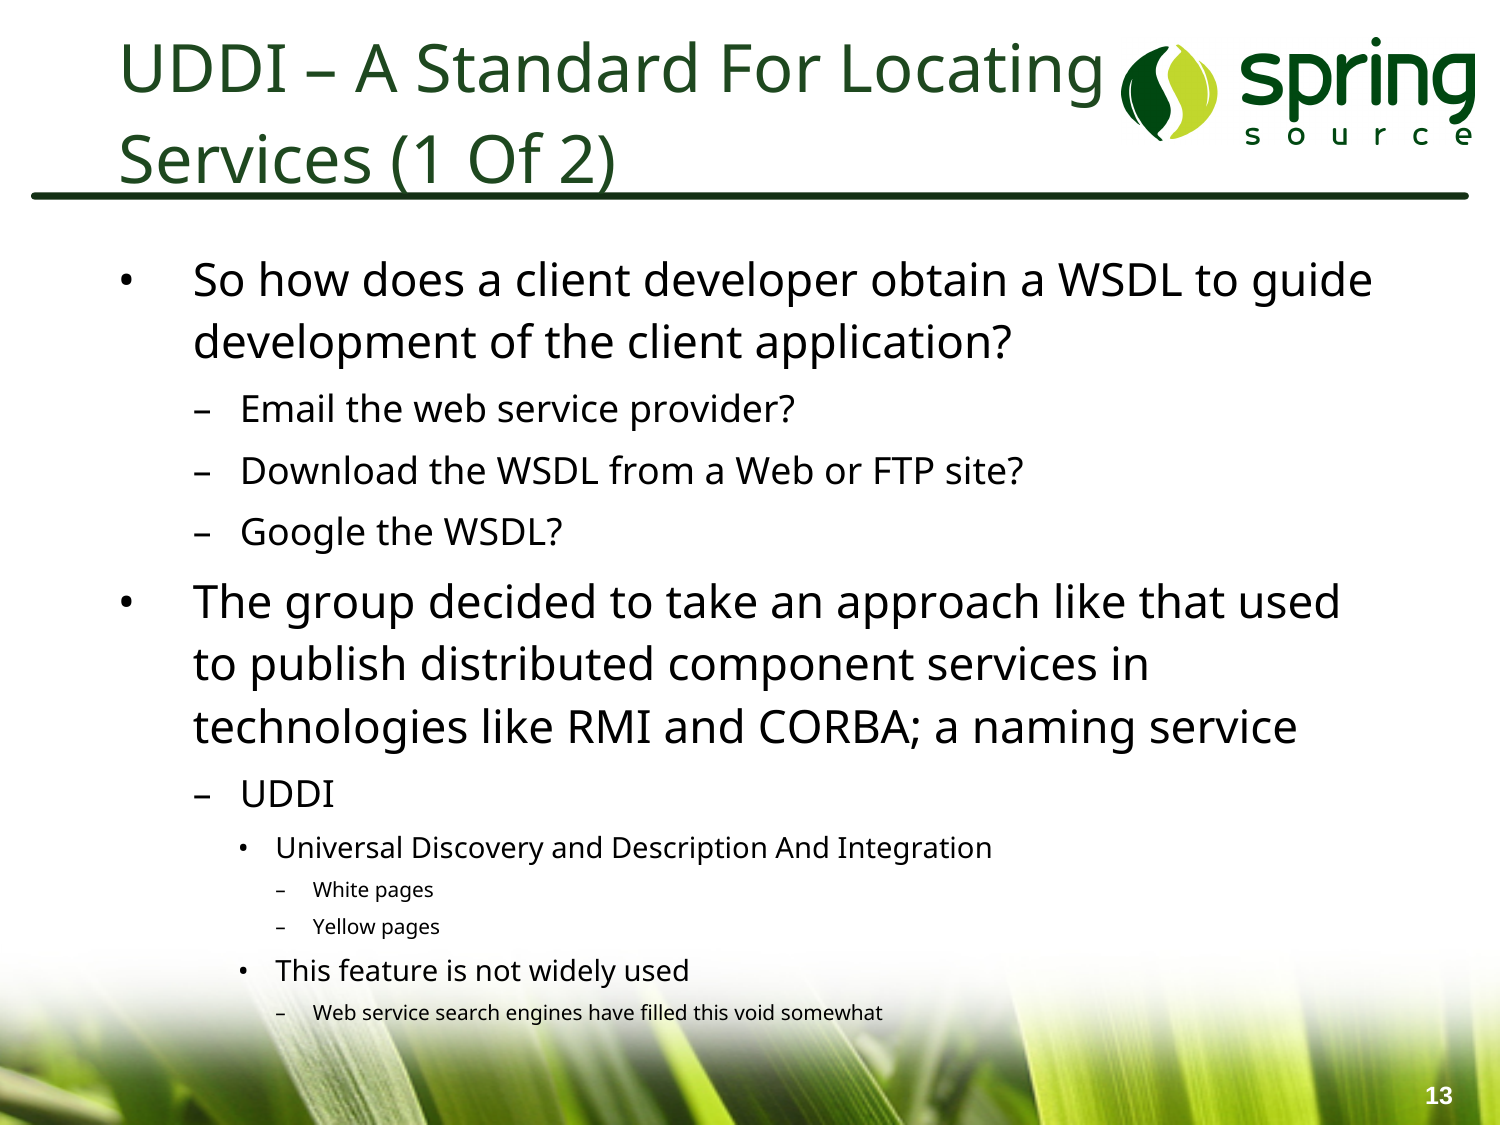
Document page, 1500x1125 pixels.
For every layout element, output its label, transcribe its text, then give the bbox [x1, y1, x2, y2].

list So how does a client developer obtain a WSDL to guide development of the client application? Email the web service provider? Download the WSDL from a Web or FTP site? Google the WSDL? The group decided to take an approach like that used to publish distributed component services in technologies like RMI and CORBA; a naming service UDDI Universal Discovery and Description And Integration White pages Yellow pages This feature is not widely used Web service search engines have filled this void somewhat [103, 239, 1394, 1054]
picture [0, 944, 1500, 1125]
title UDDI – A Standard For Locating Services (1 Of 2) [103, 13, 1136, 191]
picture [1136, 37, 1475, 145]
